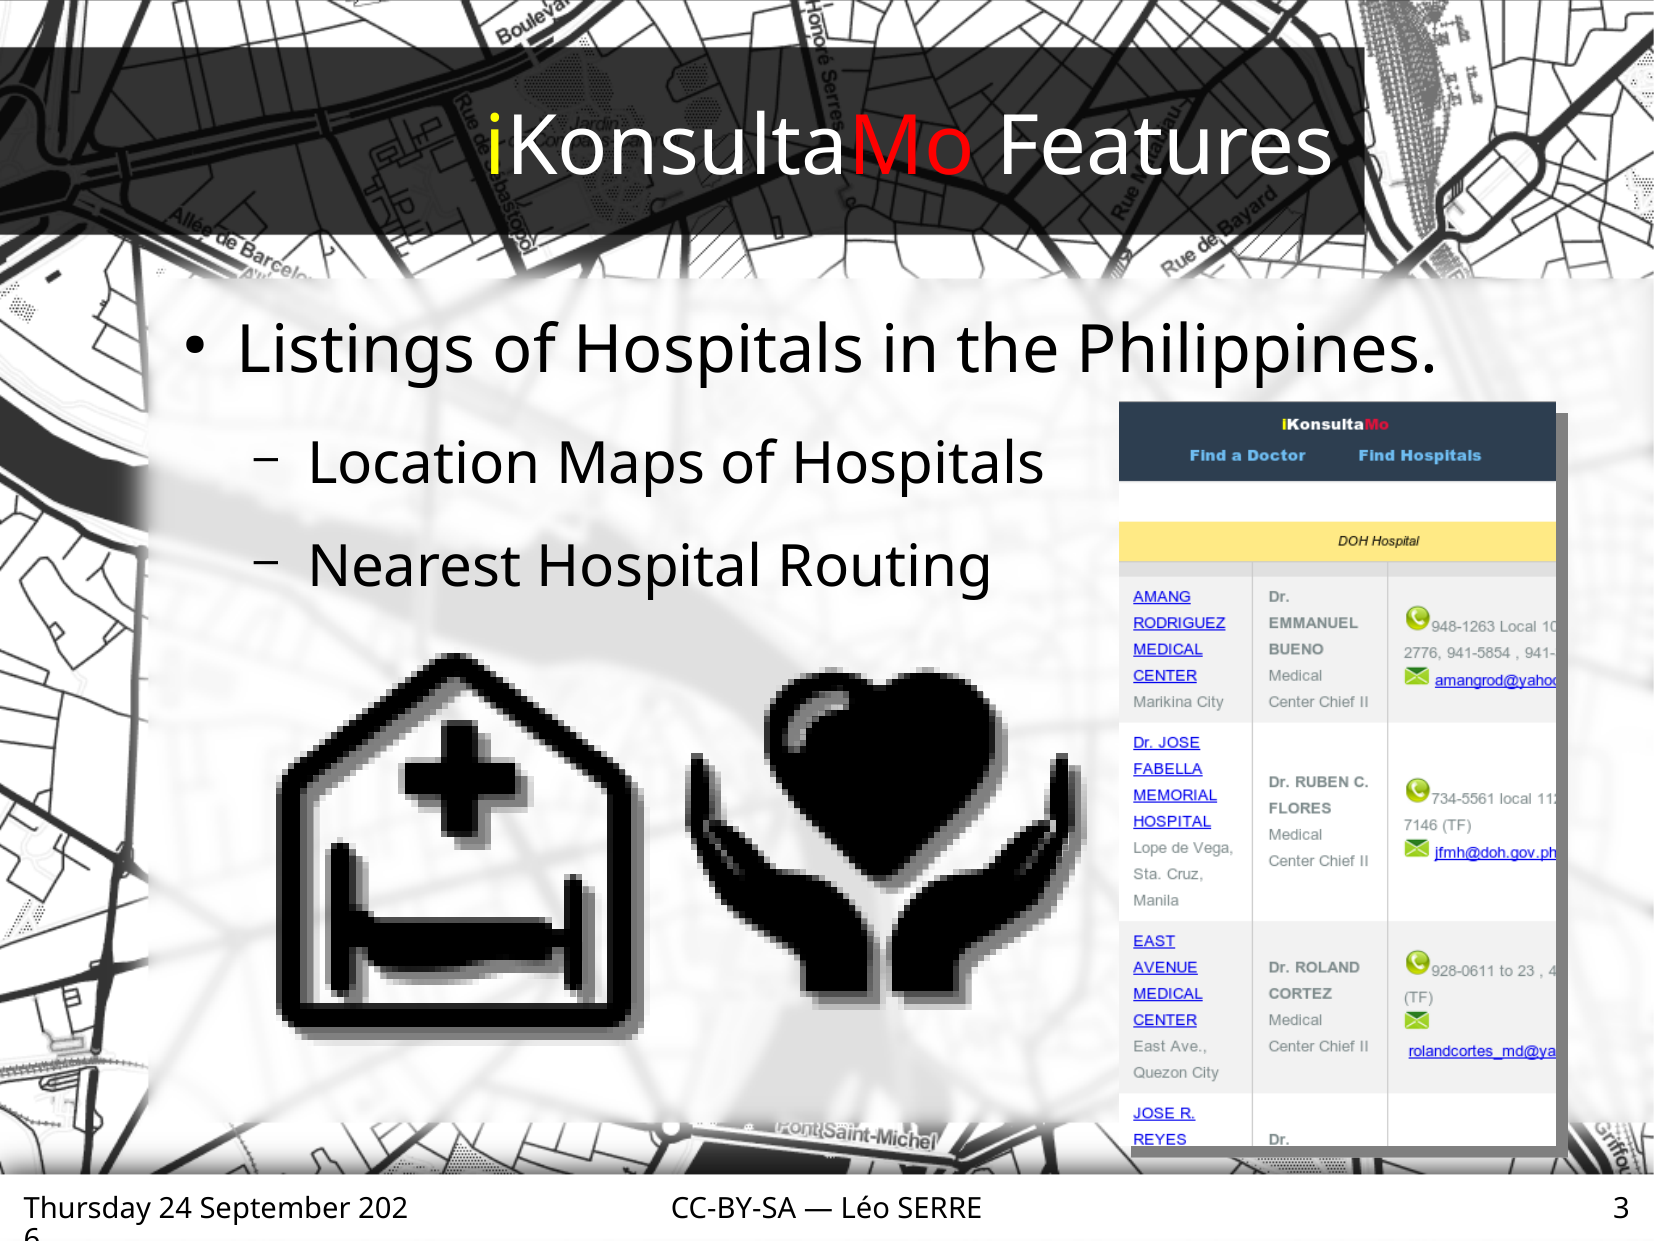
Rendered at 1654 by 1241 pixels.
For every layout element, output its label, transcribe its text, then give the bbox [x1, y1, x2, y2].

picture [0, 0, 1654, 1241]
list Listings of Hospitals in the Philippines. Location Maps of Hospitals Nearest Hospital Routing [165, 301, 1621, 1111]
title iKonsultaMo Features [82, 49, 1335, 237]
